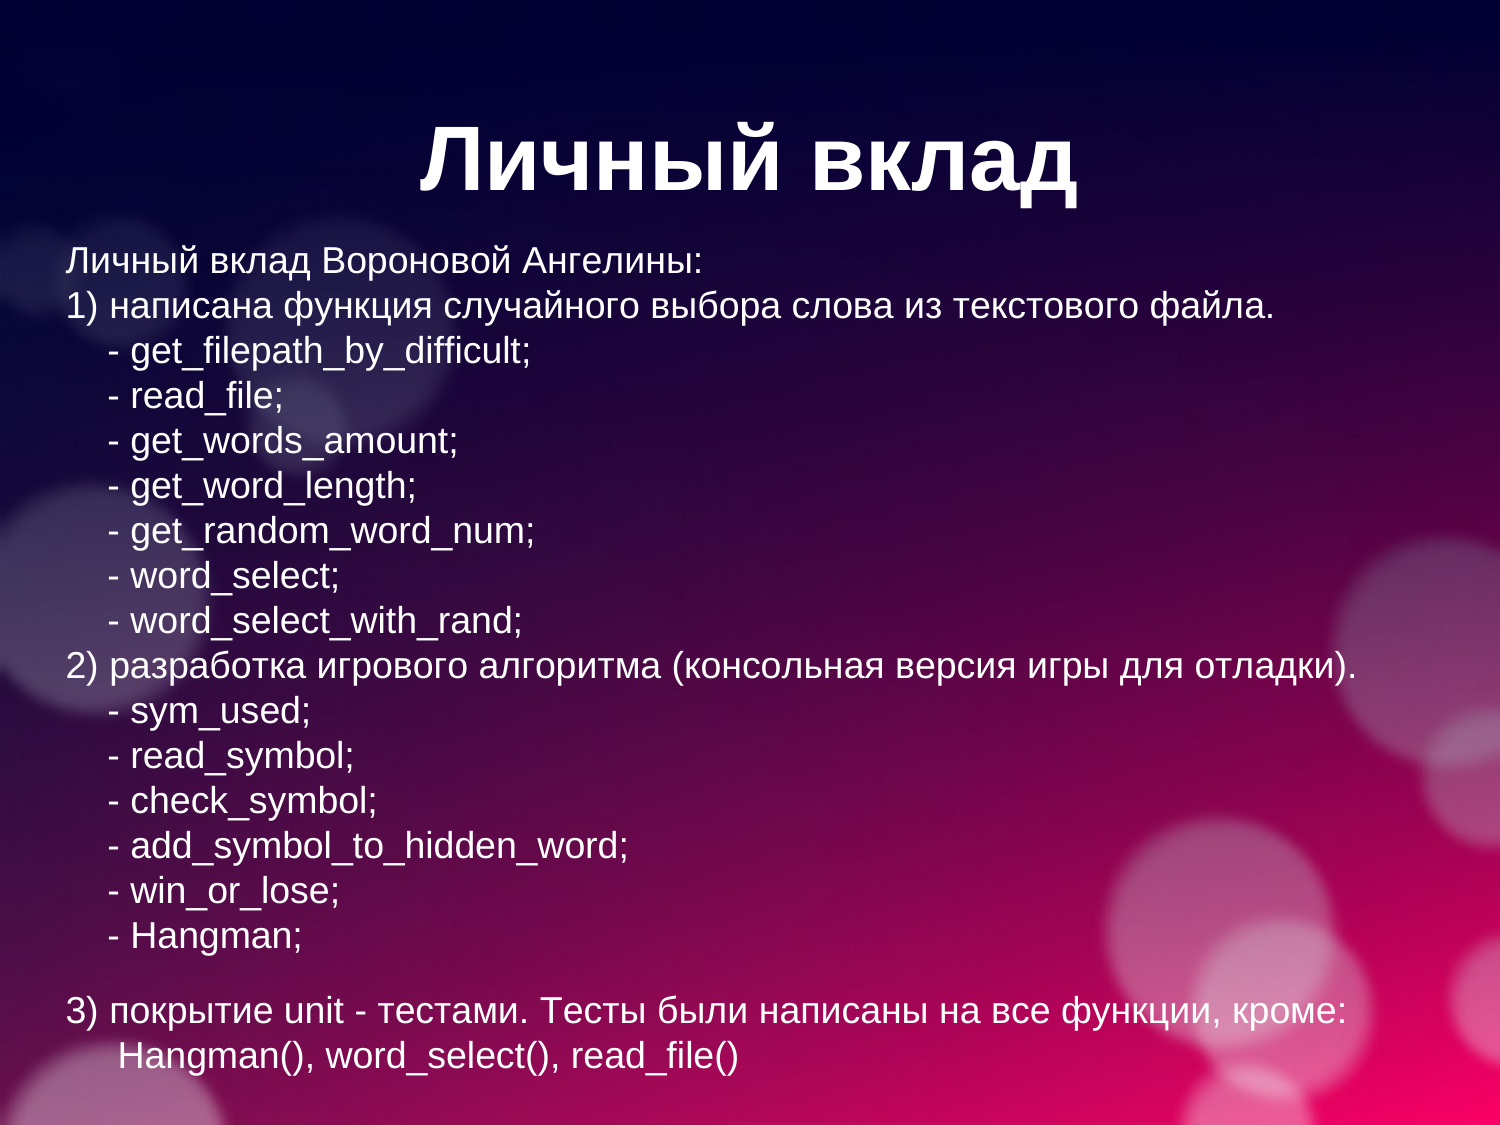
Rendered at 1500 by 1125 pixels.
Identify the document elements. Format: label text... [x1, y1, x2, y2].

picture [0, 0, 1500, 1125]
text_box Личный вклад [75, 60, 1426, 236]
text_box Личный вклад Вороновой Ангелины: 1) написана функция случайного выбора слова из текстового файла. - get_filepath_by_difficult; - read_file; - get_words_amount; - get_word_length; - get_random_word_num; - word_select; - word_select_with_rand; 2) разработка игрового алгоритма (консольная версия игры для отладки). - sym_used; - read_symbol; - check_symbol; - add_symbol_to_hidden_word; - win_or_lose; - Hangman; 3) покрытие unit - тестами. Тесты были написаны на все функции, кроме: Hangman(), word_select(), read_file() [47, 236, 1441, 1099]
